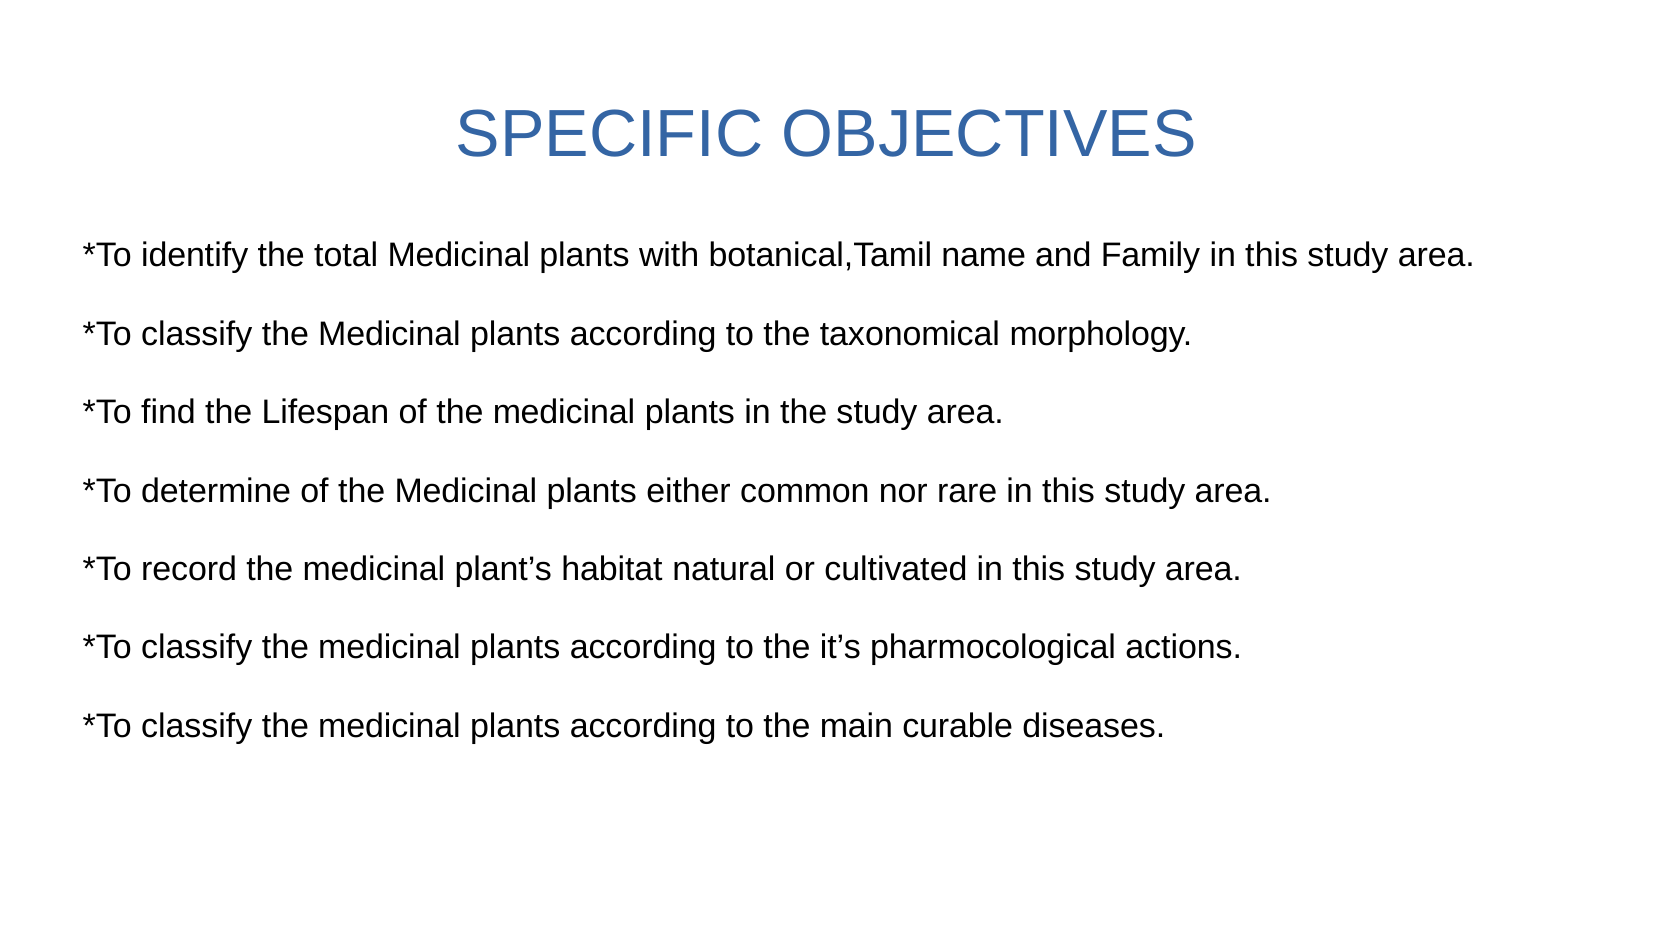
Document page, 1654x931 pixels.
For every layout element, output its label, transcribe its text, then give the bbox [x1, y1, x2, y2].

list *To identify the total Medicinal plants with botanical,Tamil name and Family in this study area. *To classify the Medicinal plants according to the taxonomical morphology. *To find the Lifespan of the medicinal plants in the study area. *To determine of the Medicinal plants either common nor rare in this study area. *To record the medicinal plant’s habitat natural or cultivated in this study area. *To classify the medicinal plants according to the it’s pharmocological actions. *To classify the medicinal plants according to the main curable diseases. [82, 217, 1571, 758]
title SPECIFIC OBJECTIVES [82, 37, 1571, 193]
